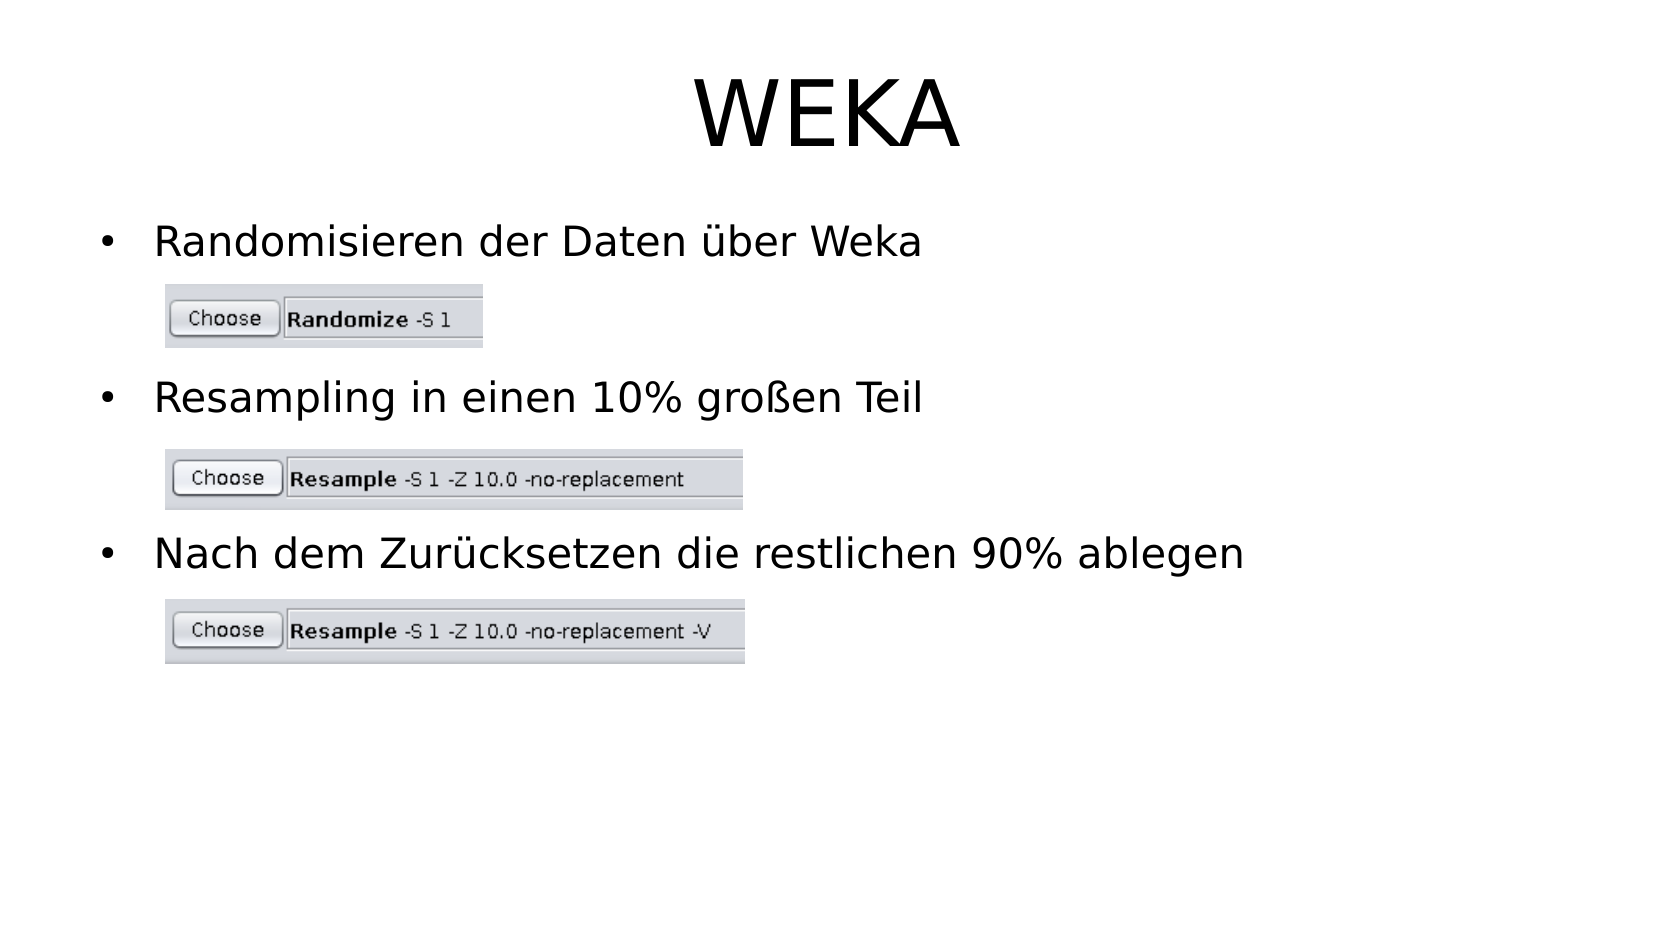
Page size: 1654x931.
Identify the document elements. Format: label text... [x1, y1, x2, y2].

title WEKA [82, 37, 1571, 193]
list Randomisieren der Daten über Weka Resampling in einen 10% großen Teil Nach dem Zurücksetzen die restlichen 90% ablegen [82, 217, 1571, 758]
picture [165, 284, 483, 348]
picture [165, 449, 743, 511]
picture [165, 599, 745, 664]
